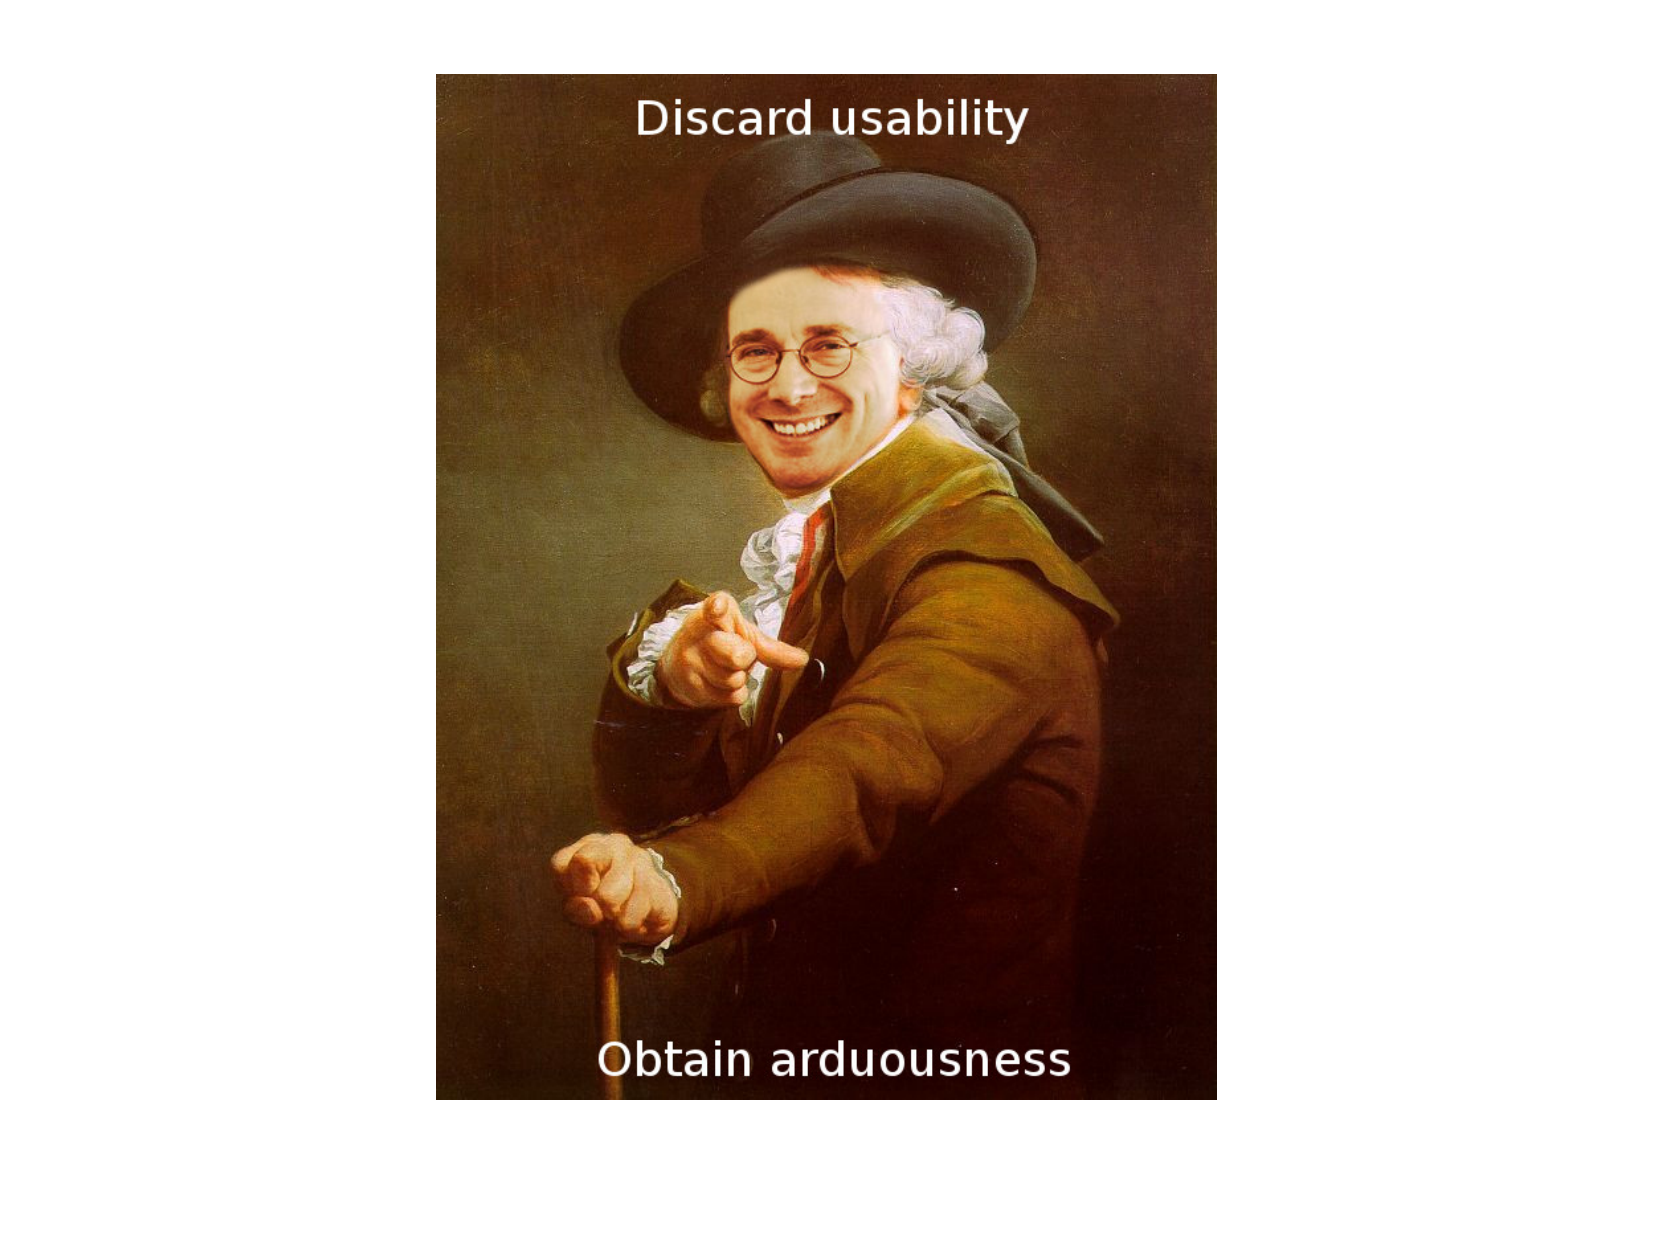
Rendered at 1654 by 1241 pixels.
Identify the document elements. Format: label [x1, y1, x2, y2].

picture [436, 74, 1217, 1100]
